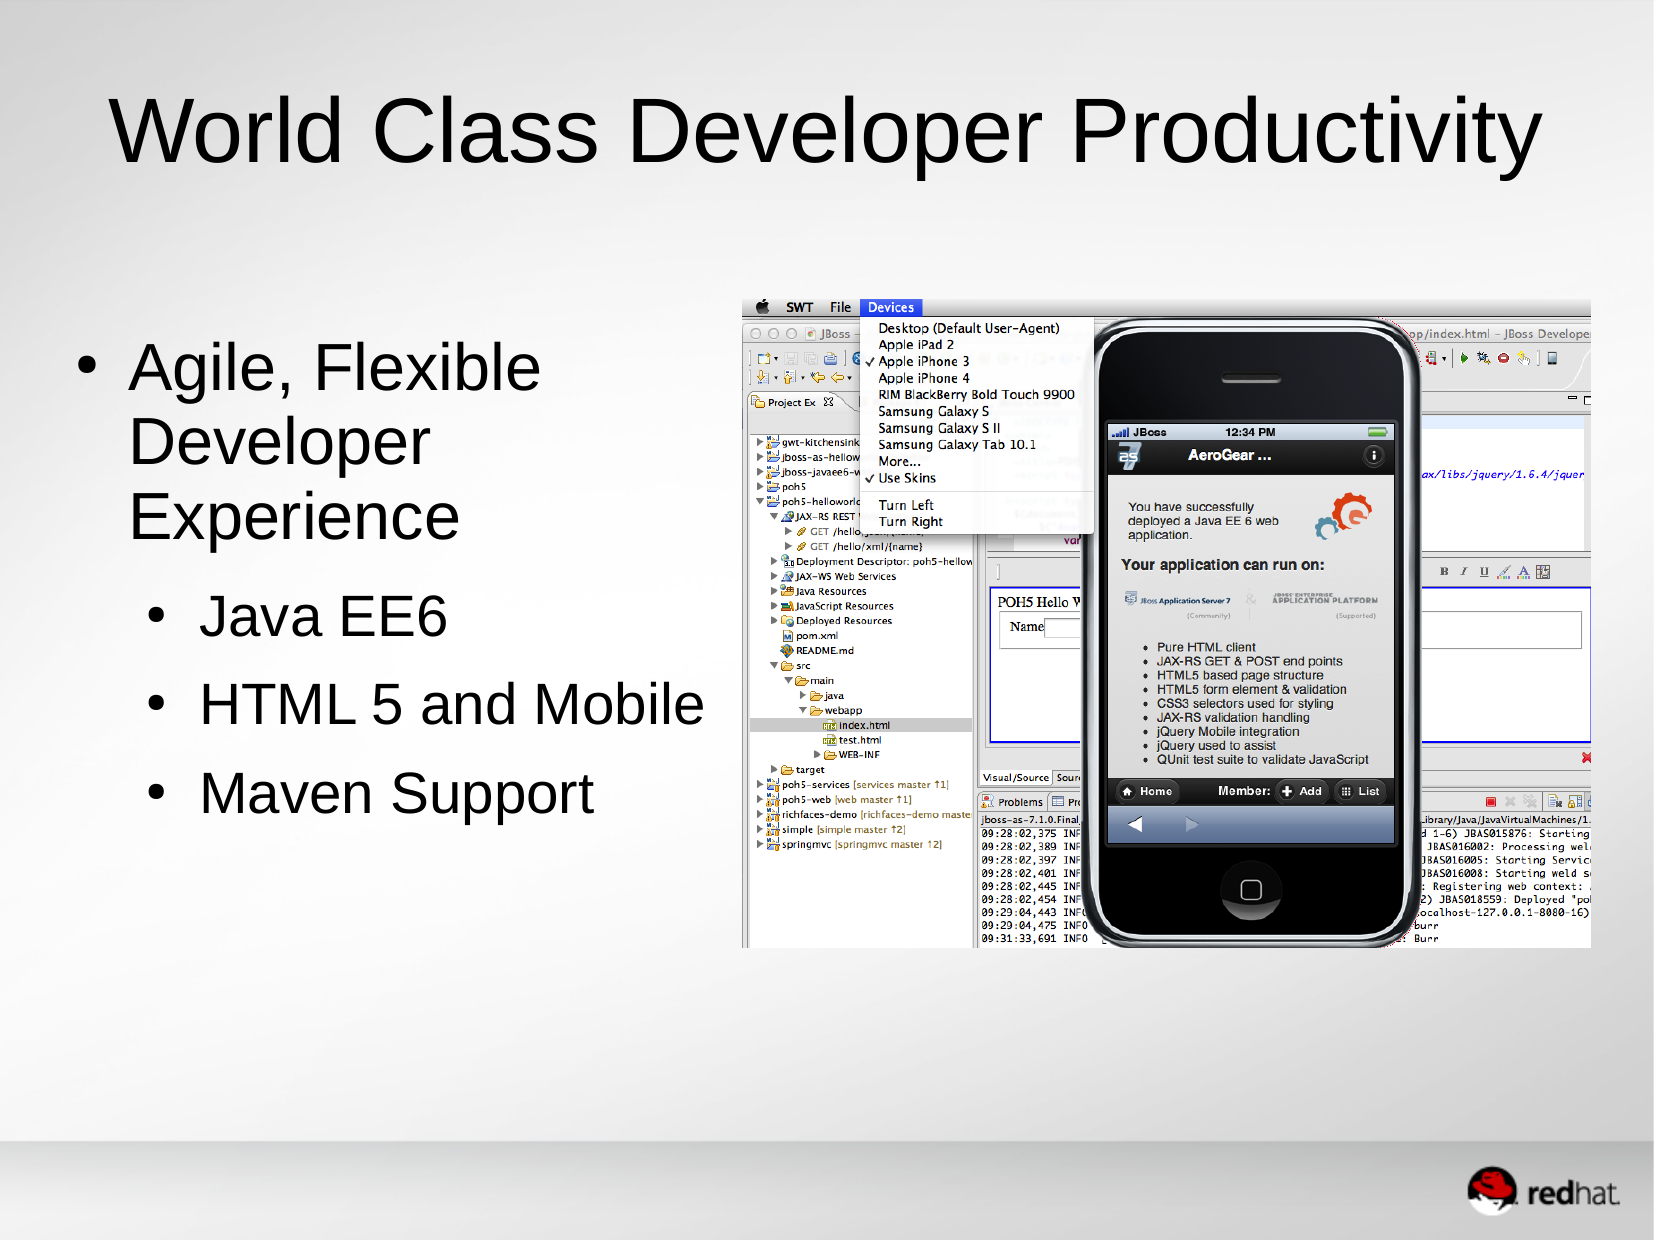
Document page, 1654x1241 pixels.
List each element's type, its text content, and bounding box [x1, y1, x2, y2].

title World Class Developer Productivity [82, 37, 1571, 225]
picture [0, 0, 1654, 1241]
list Agile, Flexible Developer Experience Java EE6 HTML 5 and Mobile Maven Support [57, 329, 721, 1068]
